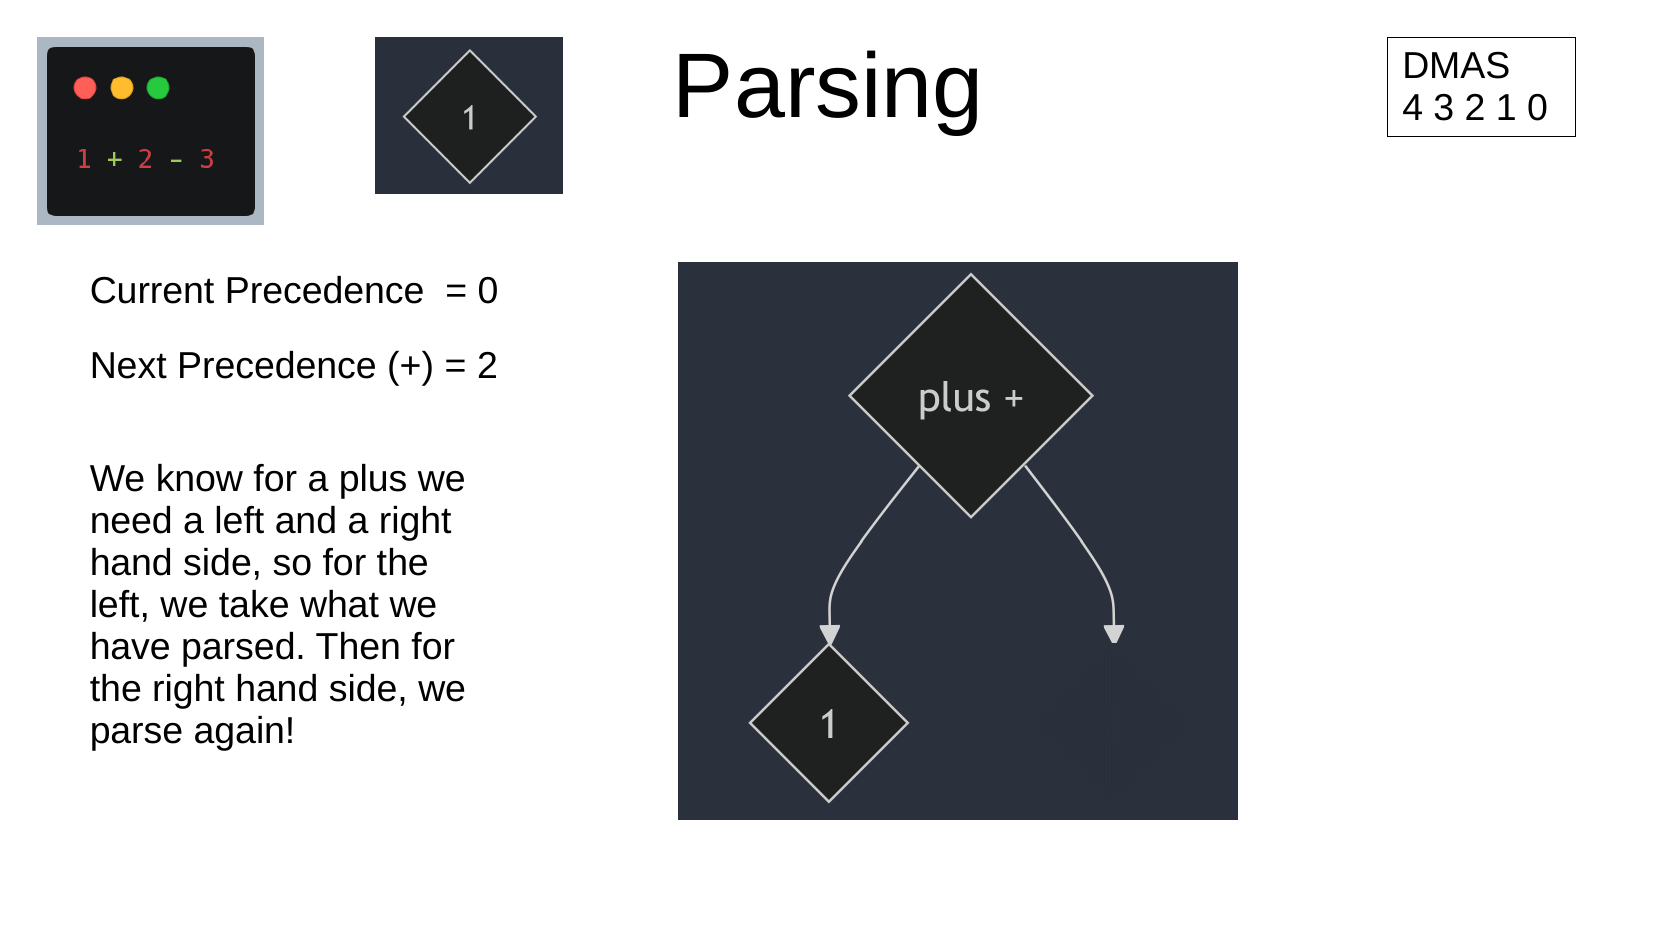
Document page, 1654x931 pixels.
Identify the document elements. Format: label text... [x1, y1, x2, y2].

text_box Current Precedence = 0 [75, 262, 601, 362]
text_box We know for a plus we need a left and a right hand side, so for the left, we take what we have parsed. Then for the right hand side, we parse again! [75, 450, 488, 759]
title Parsing [84, 7, 1573, 163]
text_box Next Precedence (+) = 2 [75, 337, 678, 413]
picture [375, 37, 563, 194]
picture [37, 37, 264, 226]
picture [678, 262, 1238, 820]
text_box DMAS 4 3 2 1 0 [1387, 37, 1576, 137]
